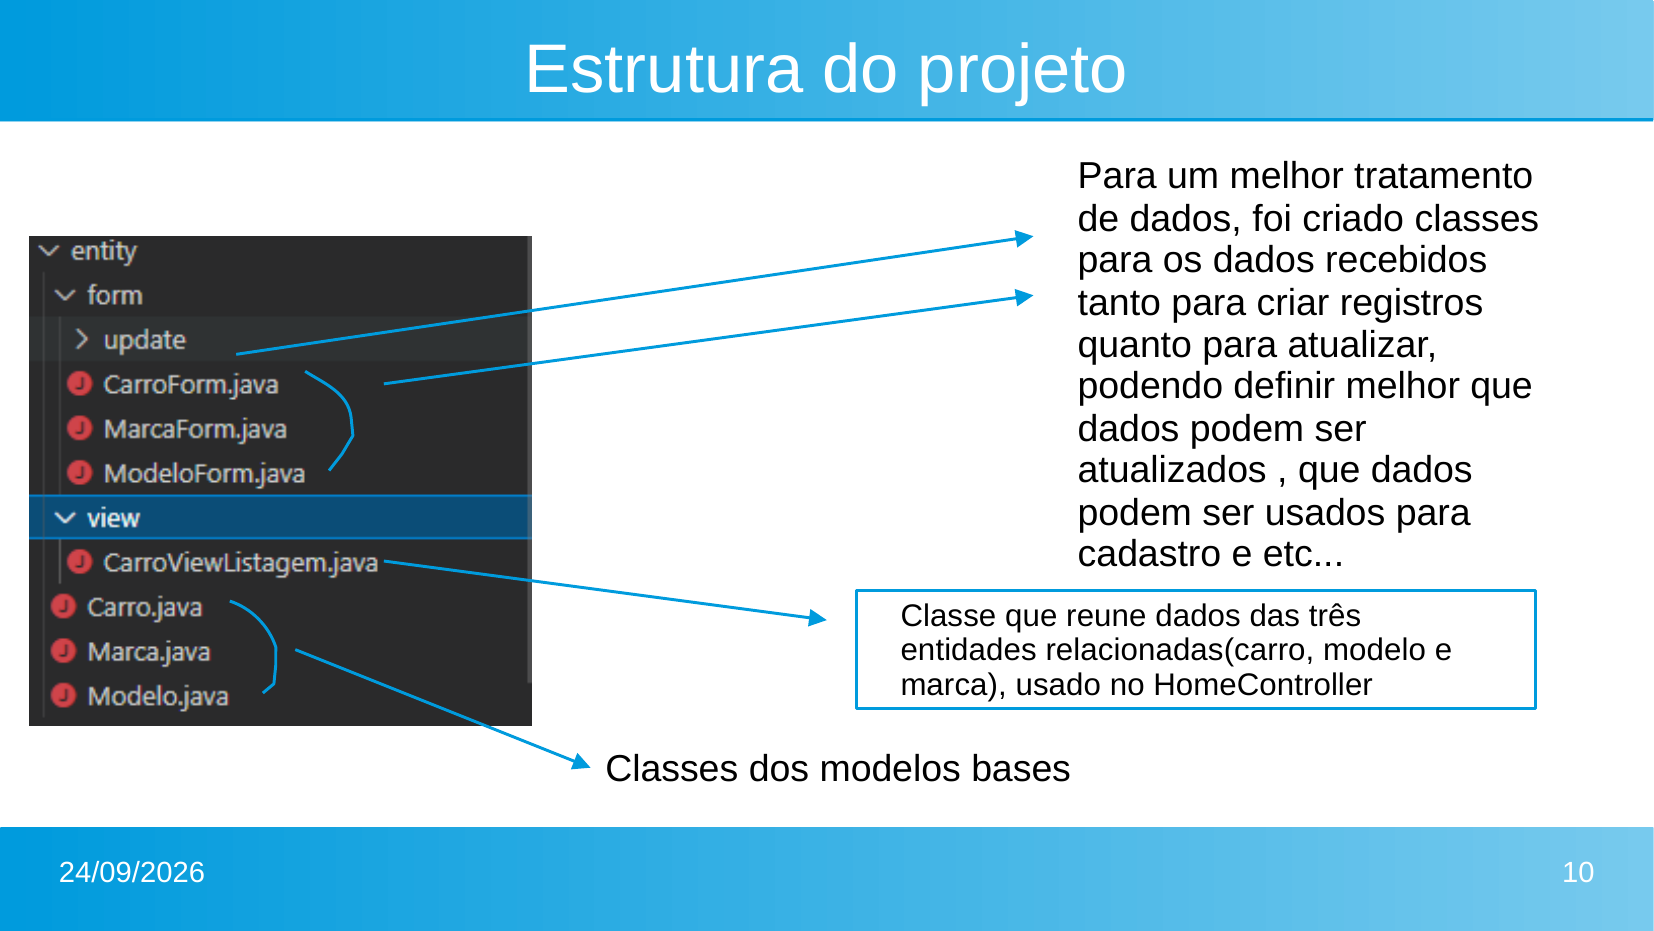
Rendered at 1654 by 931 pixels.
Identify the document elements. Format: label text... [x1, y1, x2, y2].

title Estrutura do projeto [59, 29, 1595, 108]
text_box Classes dos modelos bases [590, 740, 1123, 798]
text_box Para um melhor tratamento de dados, foi criado classes para os dados recebidos tanto para criar registros quanto para atualizar, podendo definir melhor que dados podem ser atualizados , que dados podem ser usados para cadastro e etc... [1062, 147, 1595, 583]
picture [29, 236, 532, 727]
text_box Classe que reune dados das três entidades relacionadas(carro, modelo e marca), usado no HomeController [885, 590, 1506, 710]
